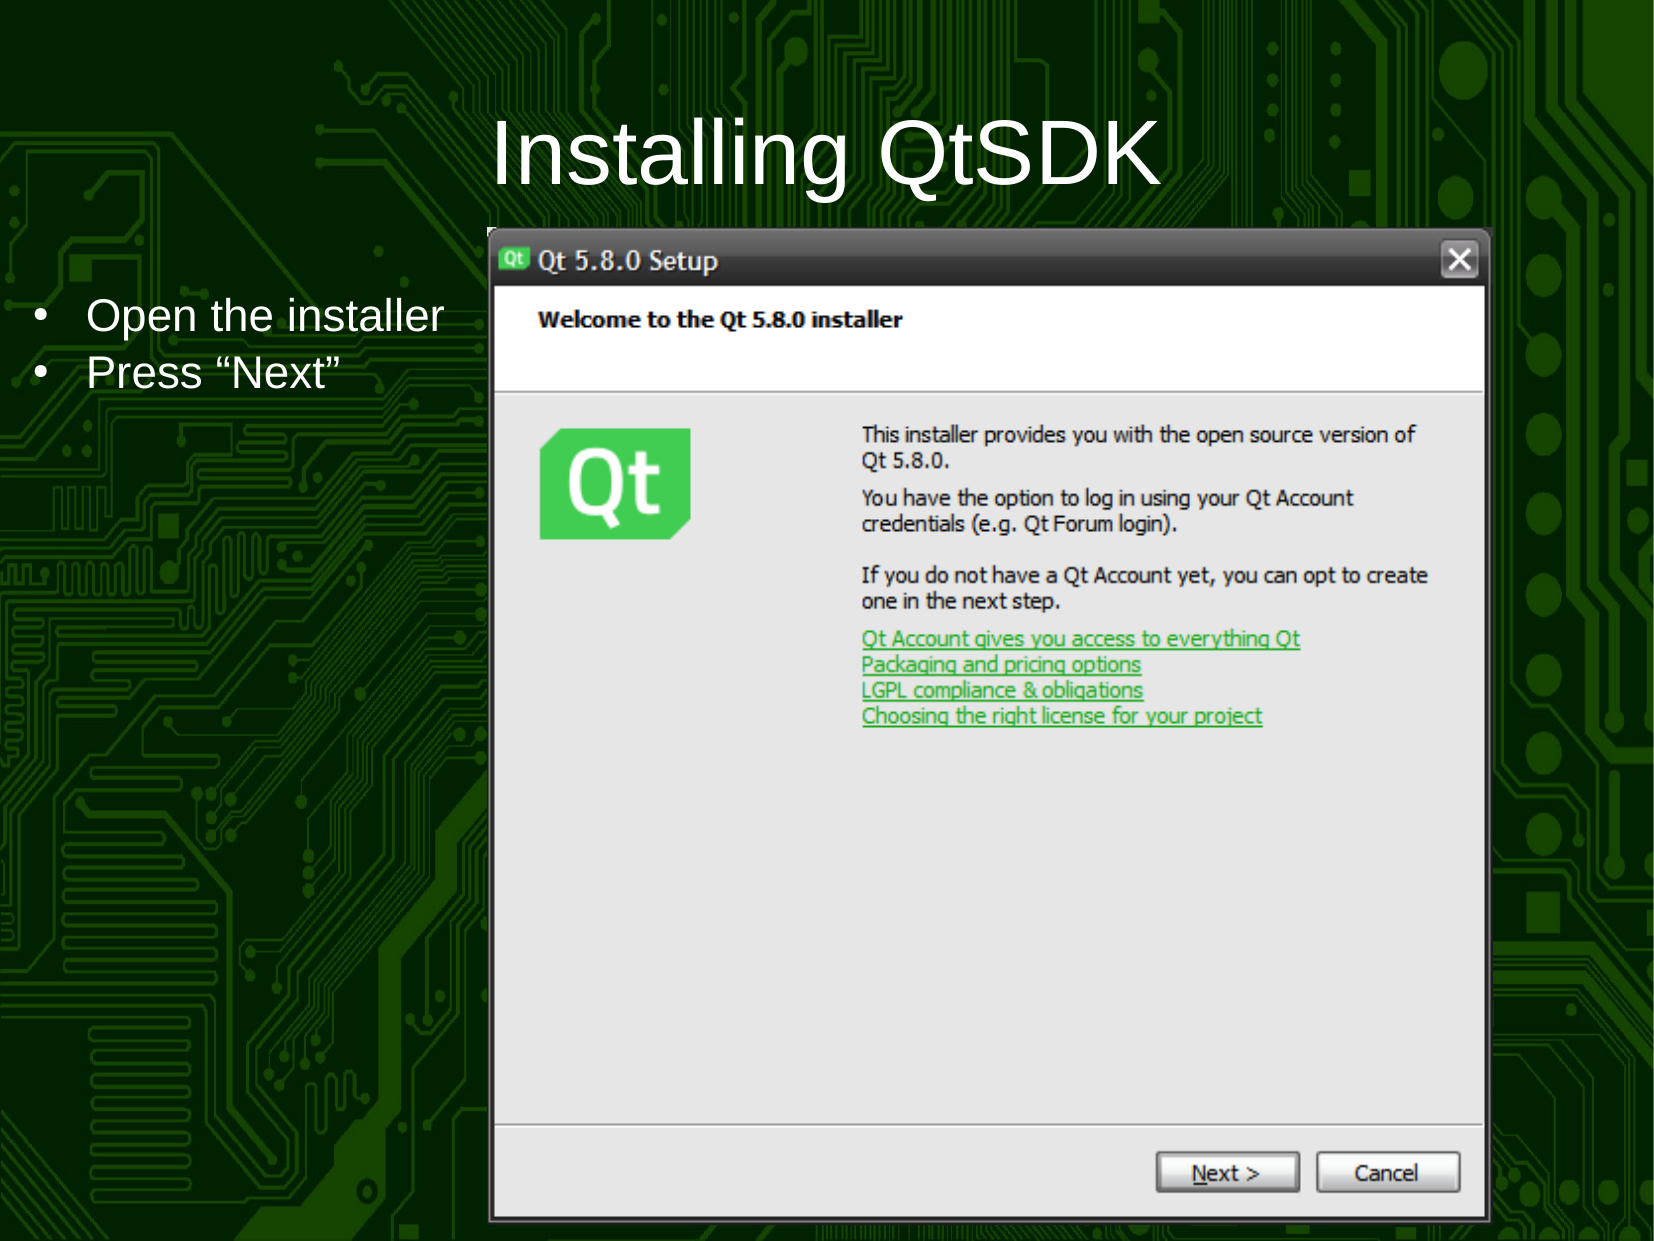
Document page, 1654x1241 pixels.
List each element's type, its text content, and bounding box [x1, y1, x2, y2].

list Open the installer Press “Next” [15, 290, 487, 556]
picture [0, 0, 1654, 1241]
title Installing QtSDK [82, 49, 1571, 257]
